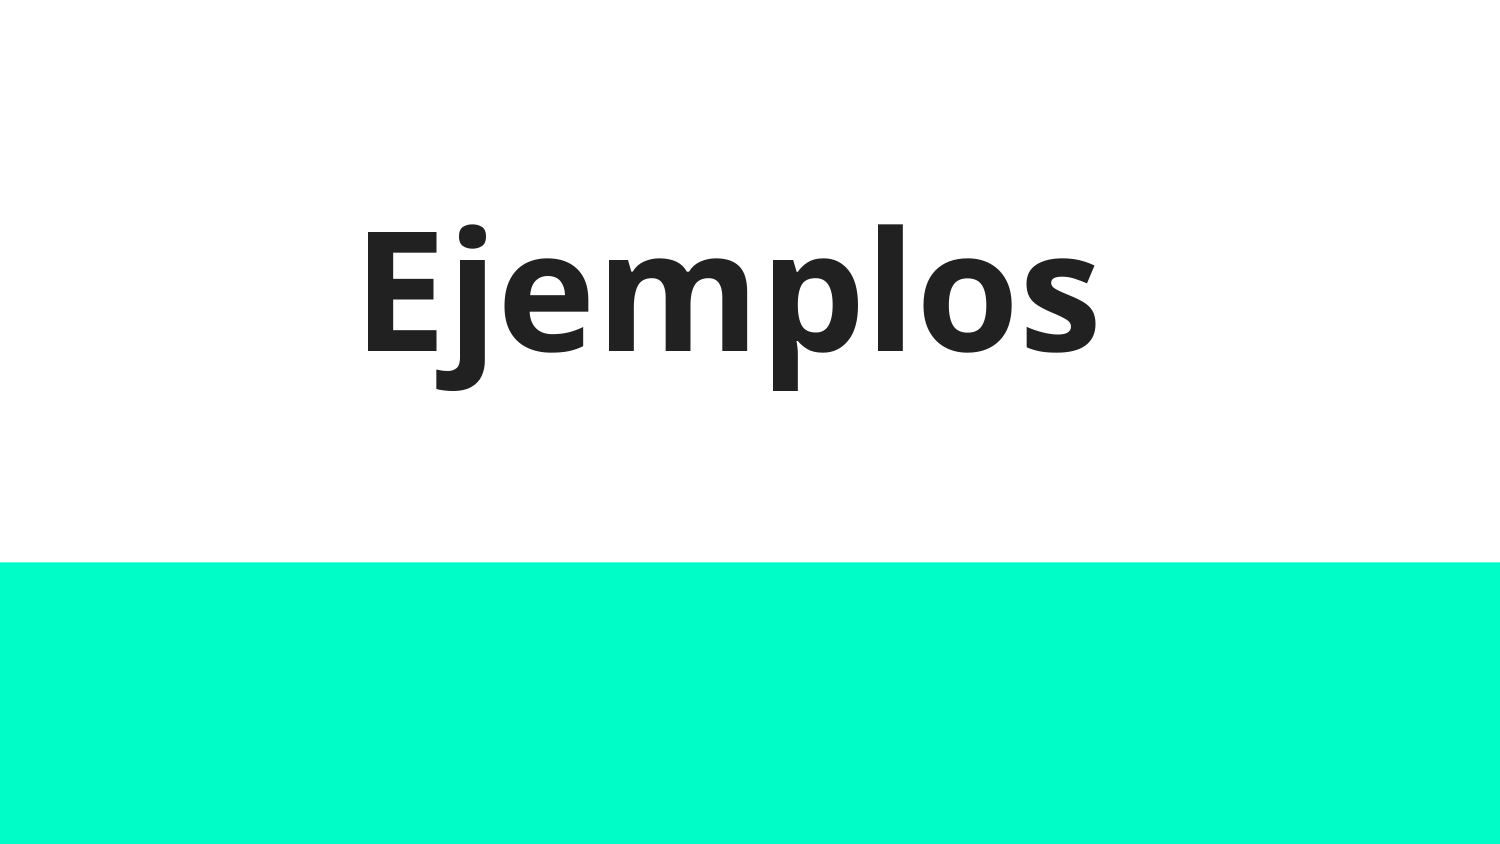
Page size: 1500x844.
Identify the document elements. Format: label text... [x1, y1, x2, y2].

title Ejemplos [51, 64, 1449, 506]
